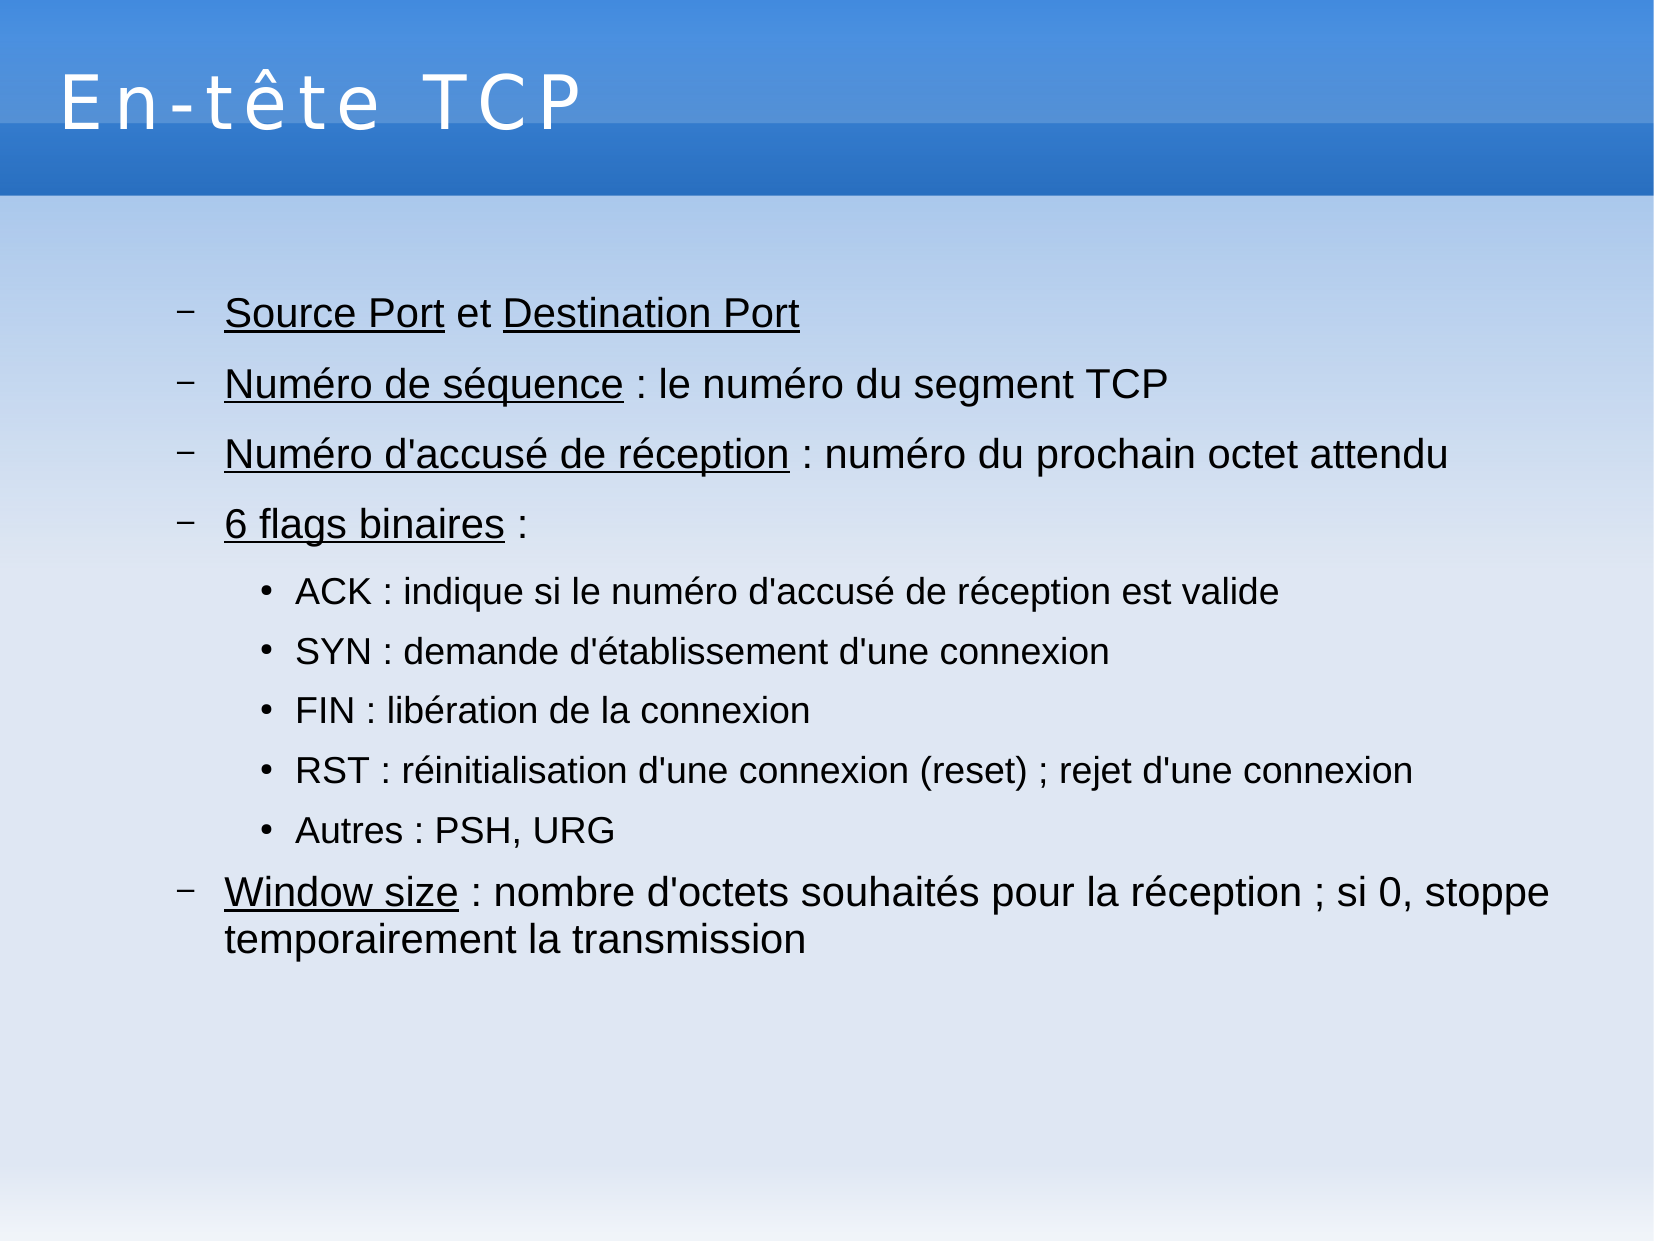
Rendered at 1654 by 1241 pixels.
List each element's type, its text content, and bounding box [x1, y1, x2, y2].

title En-tête TCP [59, 29, 1270, 178]
picture [0, 0, 1654, 1241]
list Source Port et Destination Port Numéro de séquence : le numéro du segment TCP Numéro d'accusé de réception : numéro du prochain octet attendu 6 flags binaires : ACK : indique si le numéro d'accusé de réception est valide SYN : demande d'établissement d'une connexion FIN : libération de la connexion RST : réinitialisation d'une connexion (reset) ; rejet d'une connexion Autres : PSH, URG Window size : nombre d'octets souhaités pour la réception ; si 0, stoppe temporairement la transmission [82, 290, 1571, 1094]
